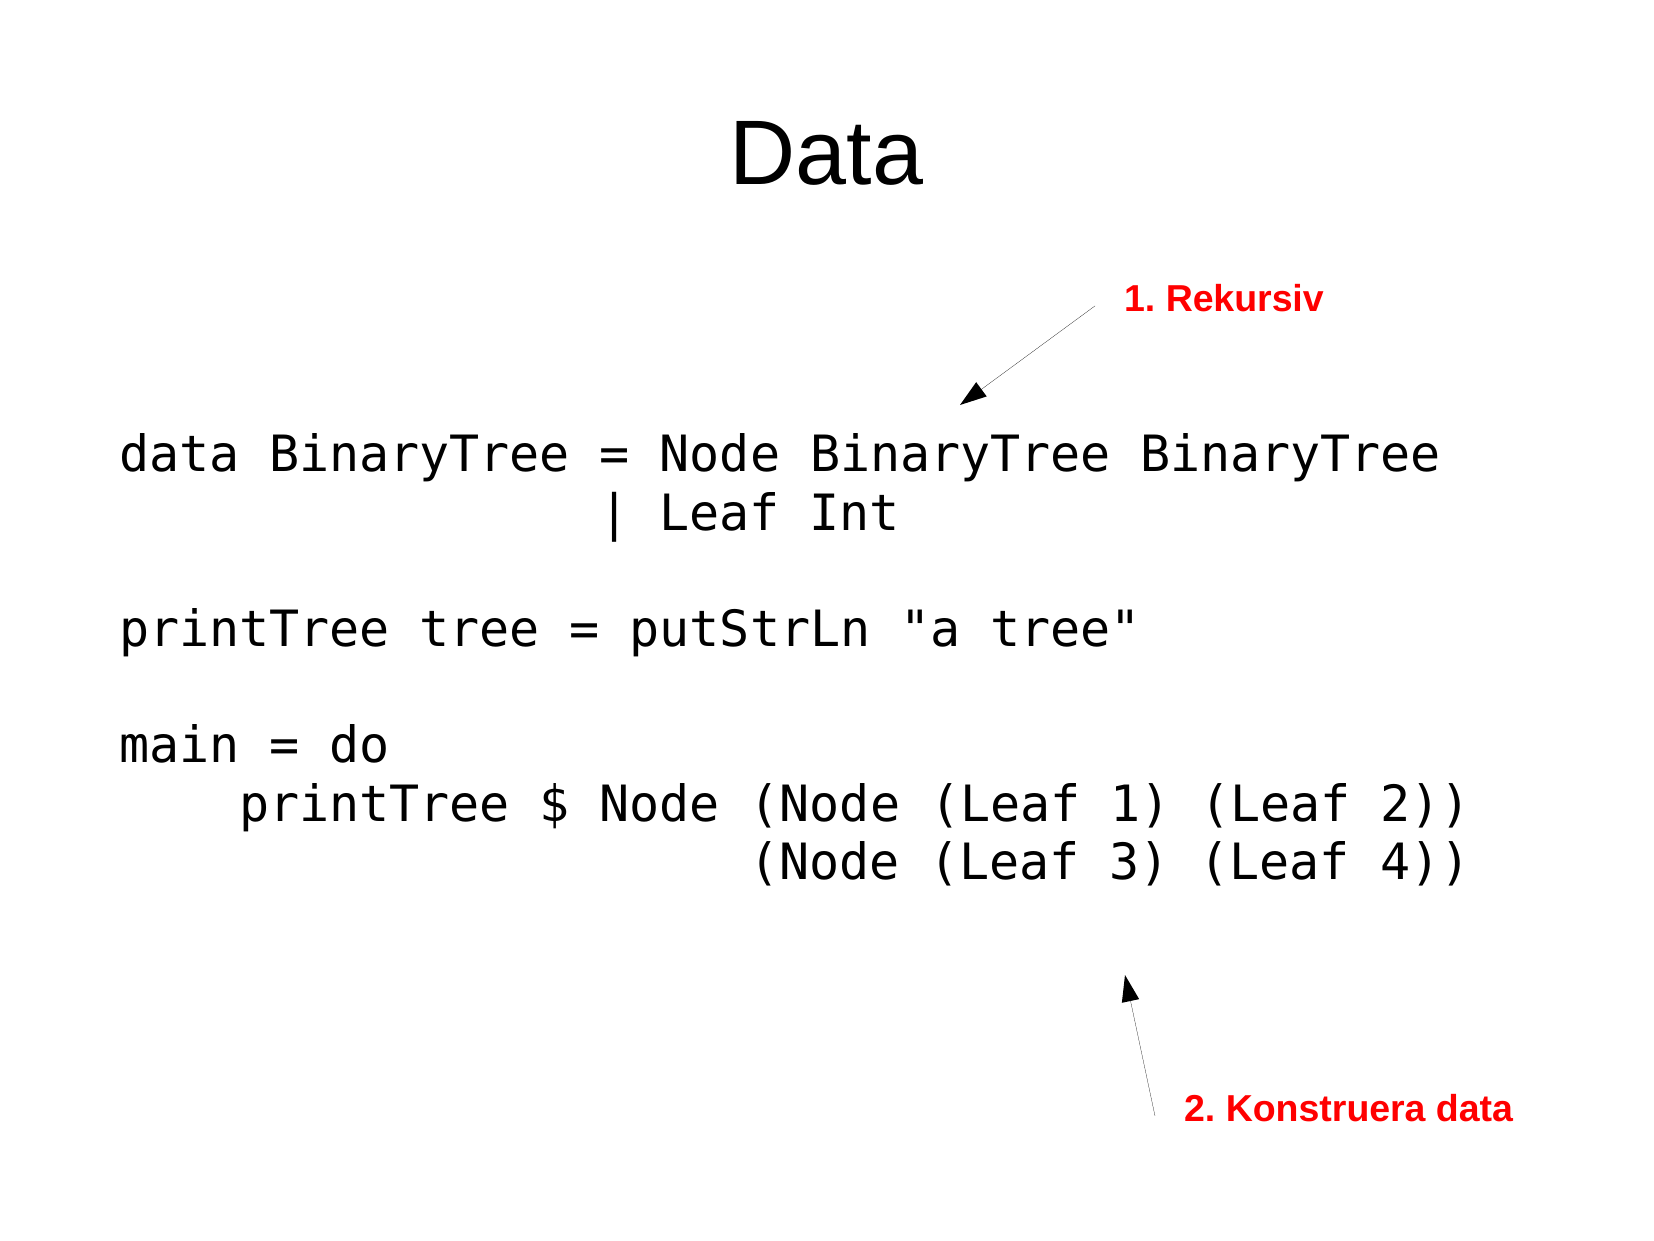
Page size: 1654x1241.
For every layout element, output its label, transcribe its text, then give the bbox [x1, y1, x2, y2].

text_box data BinaryTree = Node BinaryTree BinaryTree | Leaf Int printTree tree = putStrLn "a tree" main = do printTree $ Node (Node (Leaf 1) (Leaf 2)) (Node (Leaf 3) (Leaf 4)) [105, 417, 1576, 899]
text_box 2. Konstruera data [1169, 1080, 1529, 1137]
title Data [82, 49, 1571, 257]
text_box 1. Rekursiv [1109, 270, 1339, 327]
